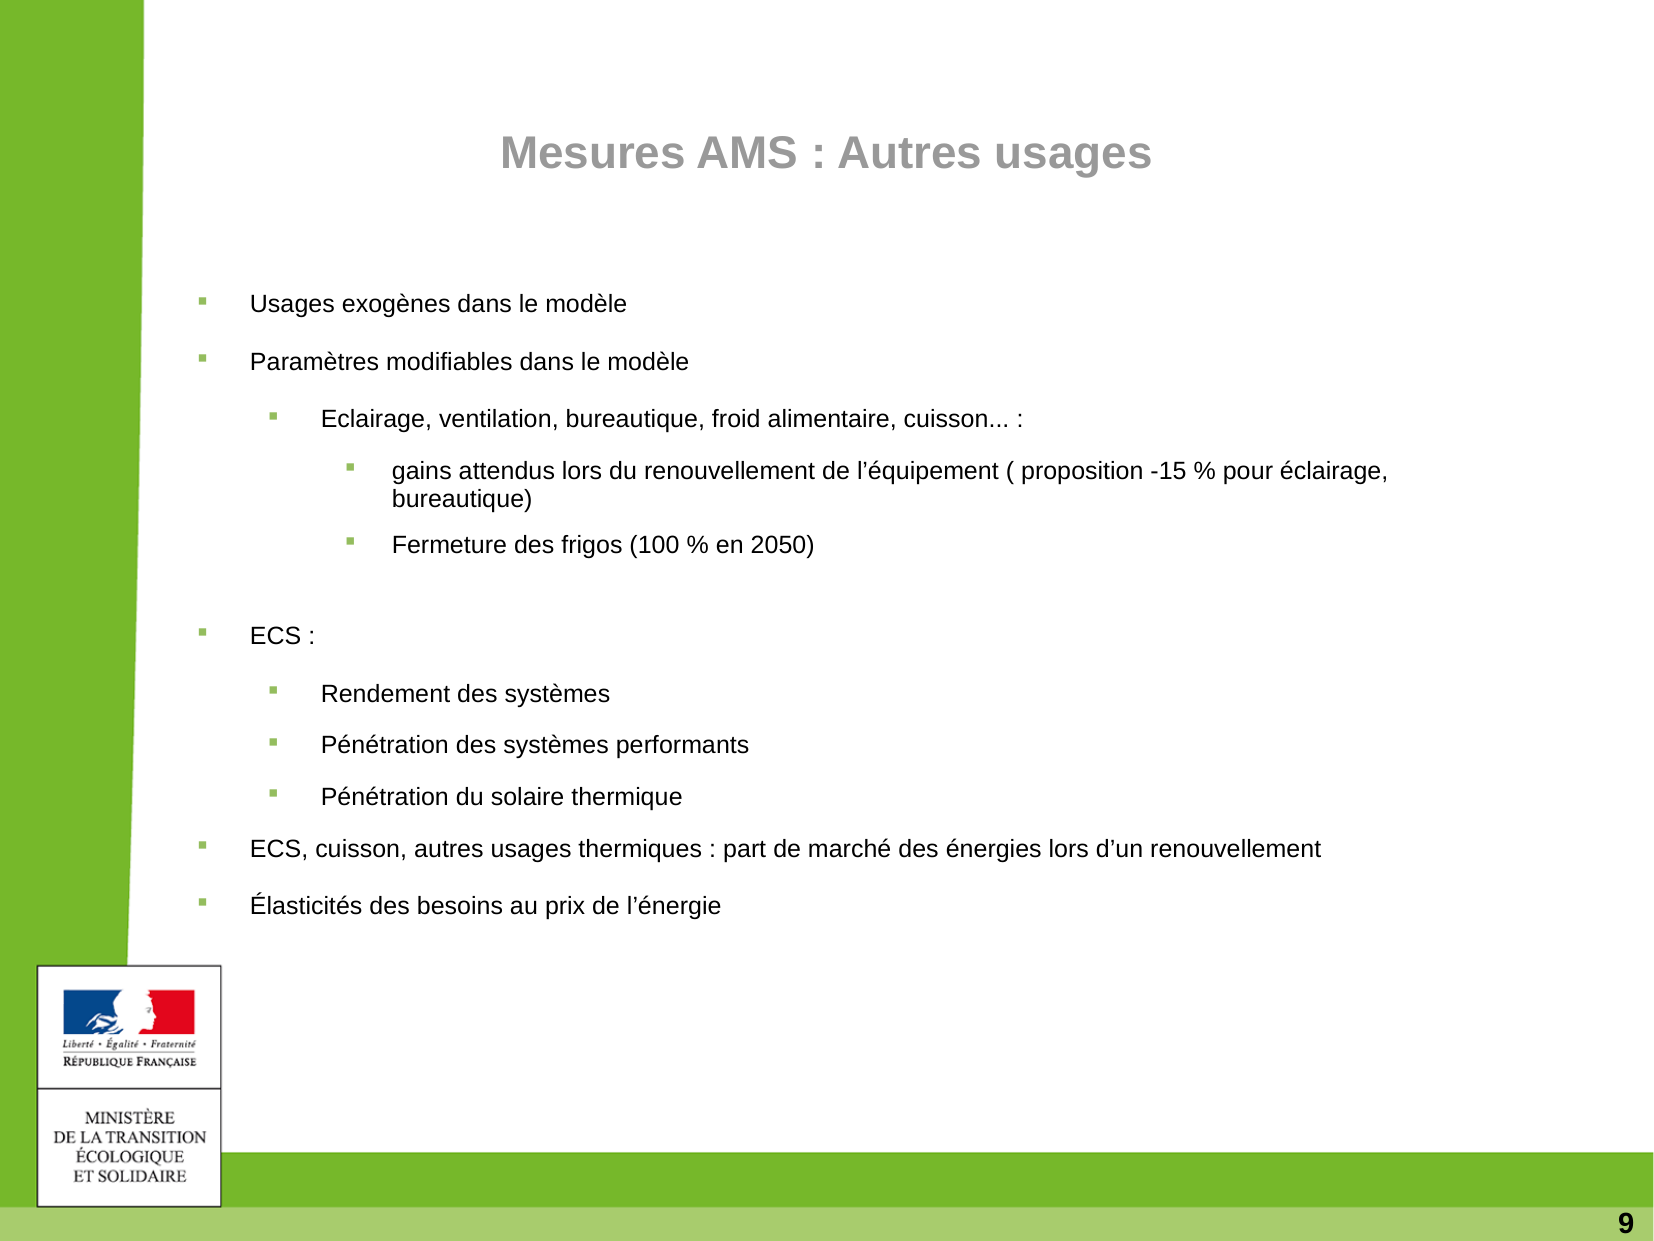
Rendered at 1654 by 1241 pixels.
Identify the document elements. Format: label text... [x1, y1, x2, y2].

picture [0, 0, 1654, 1241]
list Usages exogènes dans le modèle Paramètres modifiables dans le modèle Eclairage, ventilation, bureautique, froid alimentaire, cuisson... : gains attendus lors du renouvellement de l’équipement ( proposition -15 % pour éclairage, bureautique) Fermeture des frigos (100 % en 2050) ECS : Rendement des systèmes Pénétration des systèmes performants Pénétration du solaire thermique ECS, cuisson, autres usages thermiques : part de marché des énergies lors d’un renouvellement Élasticités des besoins au prix de l’énergie [179, 290, 1509, 1010]
title Mesures AMS : Autres usages [82, 49, 1571, 257]
